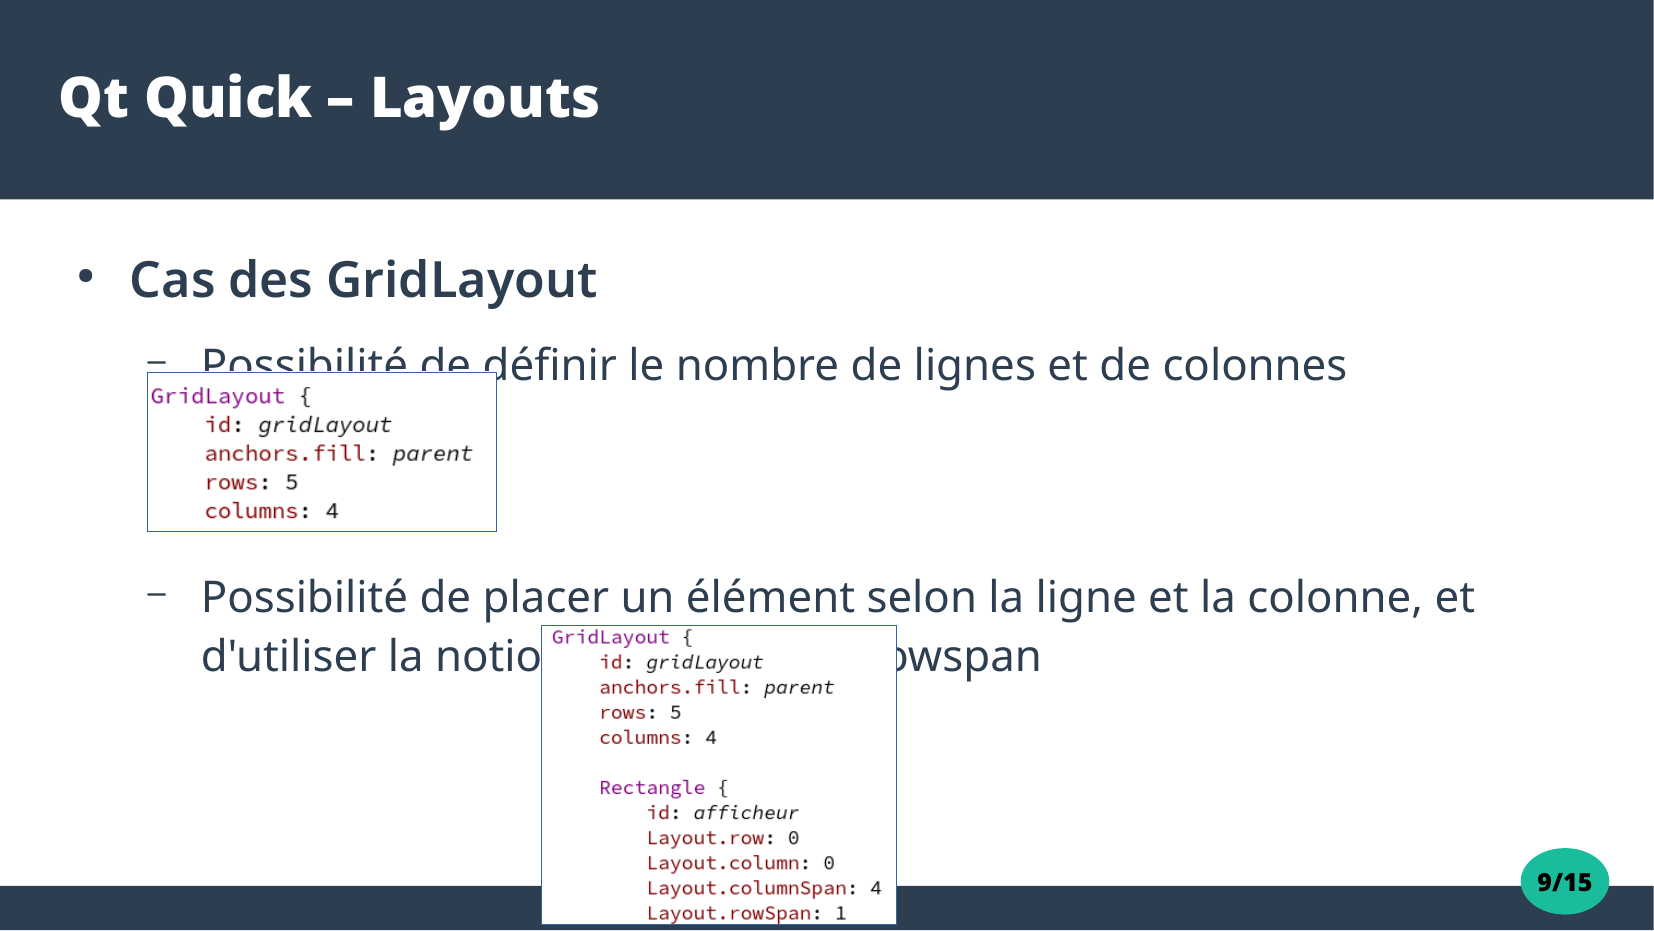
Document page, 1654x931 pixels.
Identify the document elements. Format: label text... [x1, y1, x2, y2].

title Qt Quick – Layouts [59, 37, 1595, 156]
list Cas des GridLayout Possibilité de définir le nombre de lignes et de colonnes Possibilité de placer un élément selon la ligne et la colonne, et d'utiliser la notion de colspan et rowspan [59, 243, 1595, 864]
picture [147, 371, 497, 532]
picture [541, 625, 897, 925]
